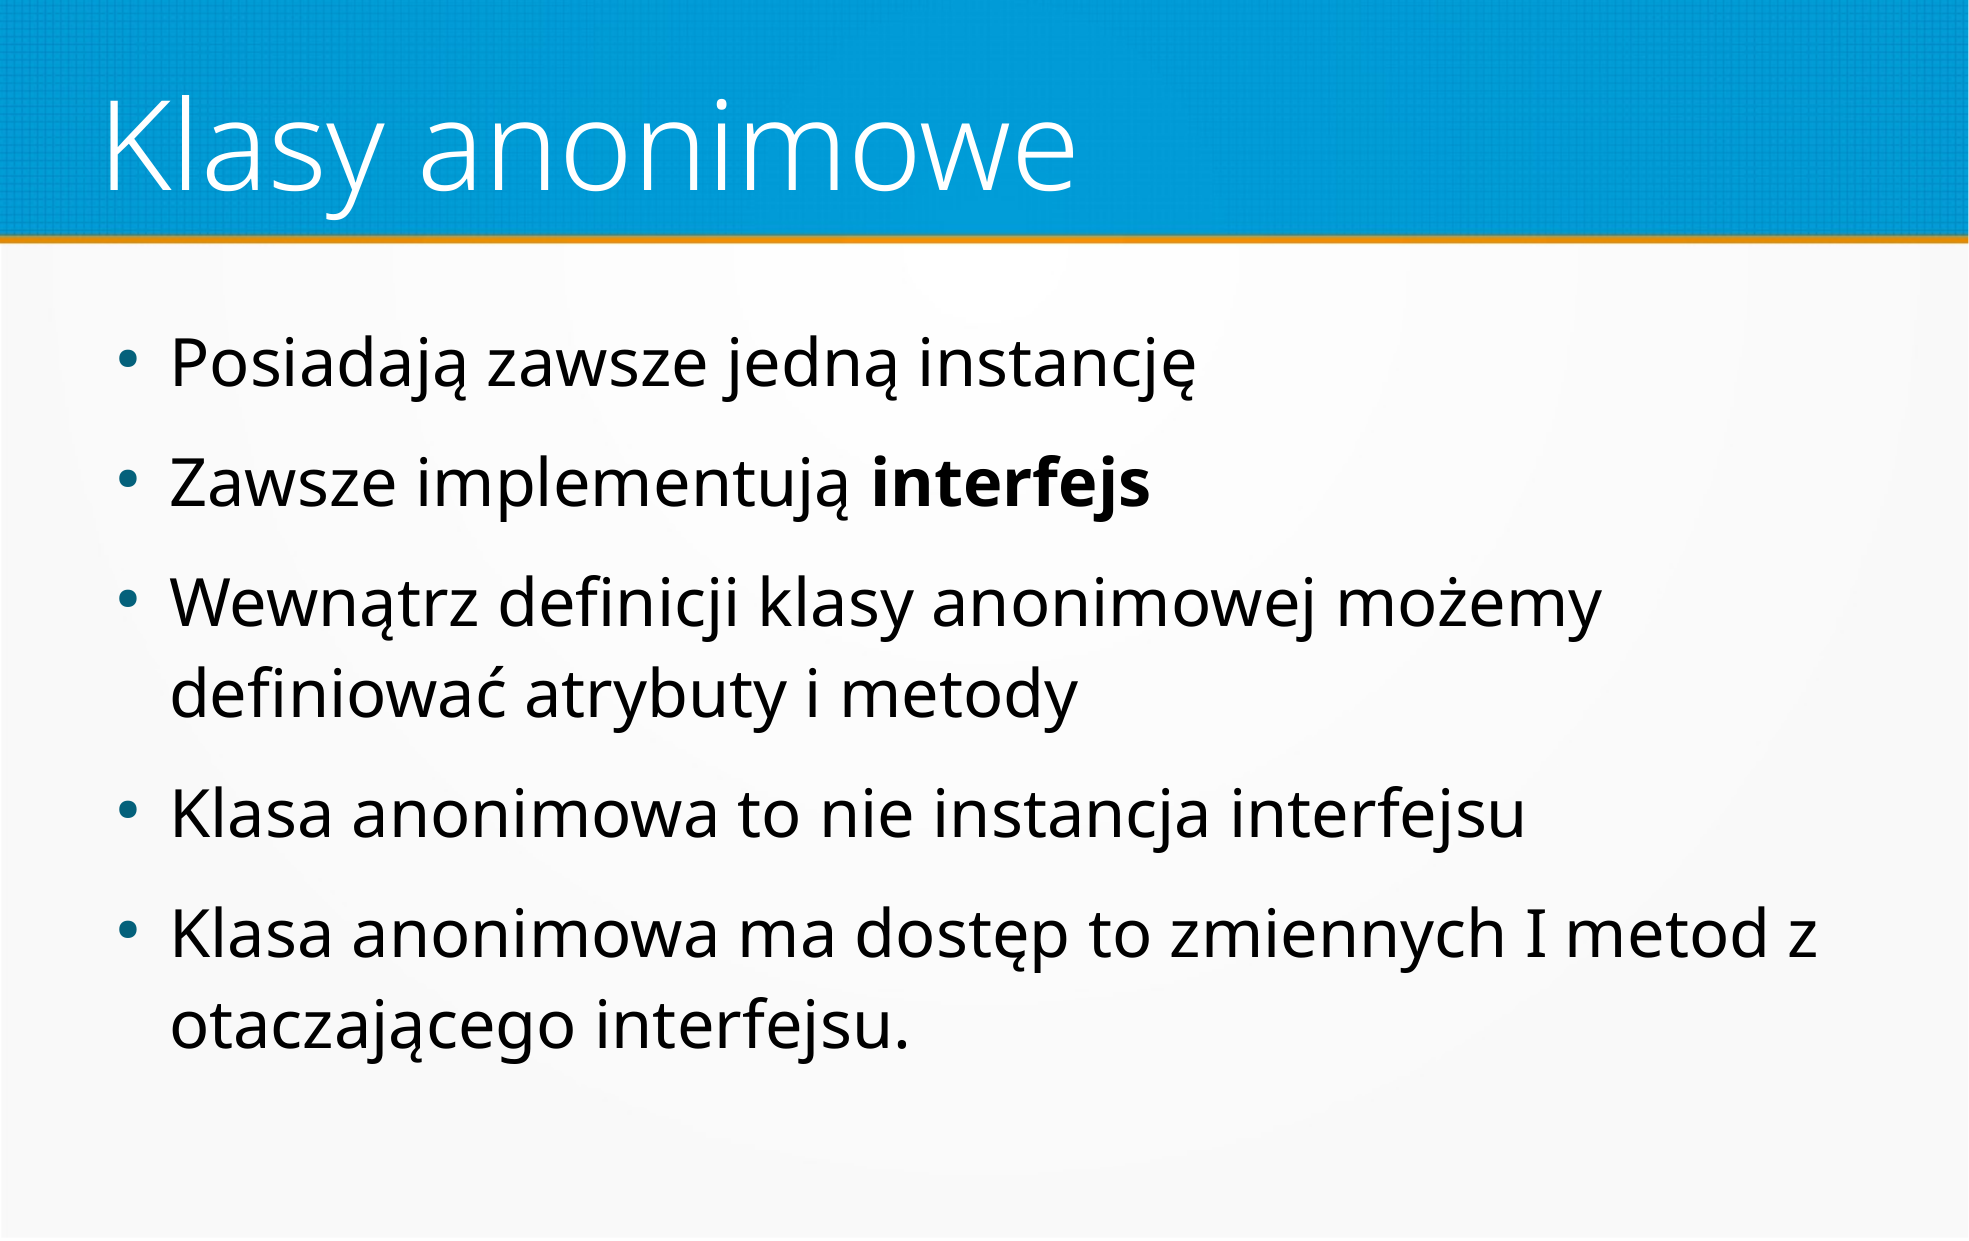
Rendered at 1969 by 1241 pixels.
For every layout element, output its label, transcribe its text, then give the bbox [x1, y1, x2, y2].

picture [0, 233, 1969, 1241]
title Klasy anonimowe [98, 19, 1870, 227]
list Posiadają zawsze jedną instancję Zawsze implementują interfejs Wewnątrz definicji klasy anonimowej możemy definiować atrybuty i metody Klasa anonimowa to nie instancja interfejsu Klasa anonimowa ma dostęp to zmiennych I metod z otaczającego interfejsu. [98, 315, 1861, 1081]
